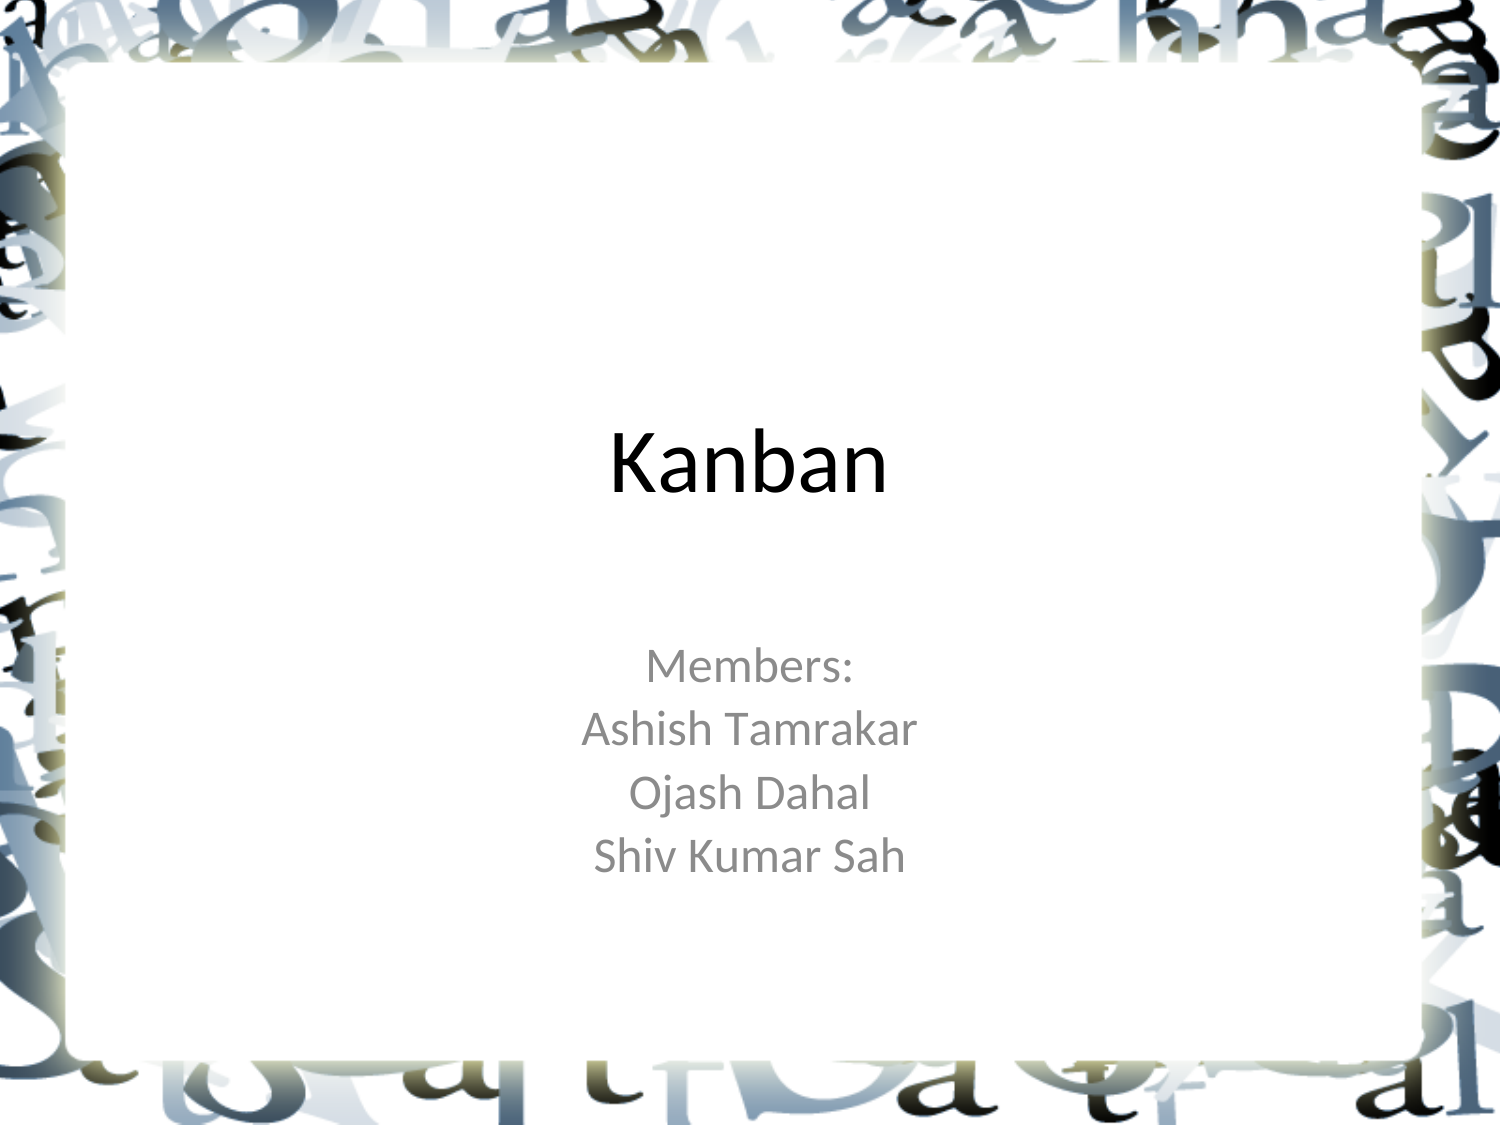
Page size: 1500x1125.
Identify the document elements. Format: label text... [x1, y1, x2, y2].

subtitle Members: Ashish Tamrakar Ojash Dahal Shiv Kumar Sah [225, 637, 1275, 925]
title Kanban [112, 349, 1388, 591]
picture [0, 0, 1500, 1125]
